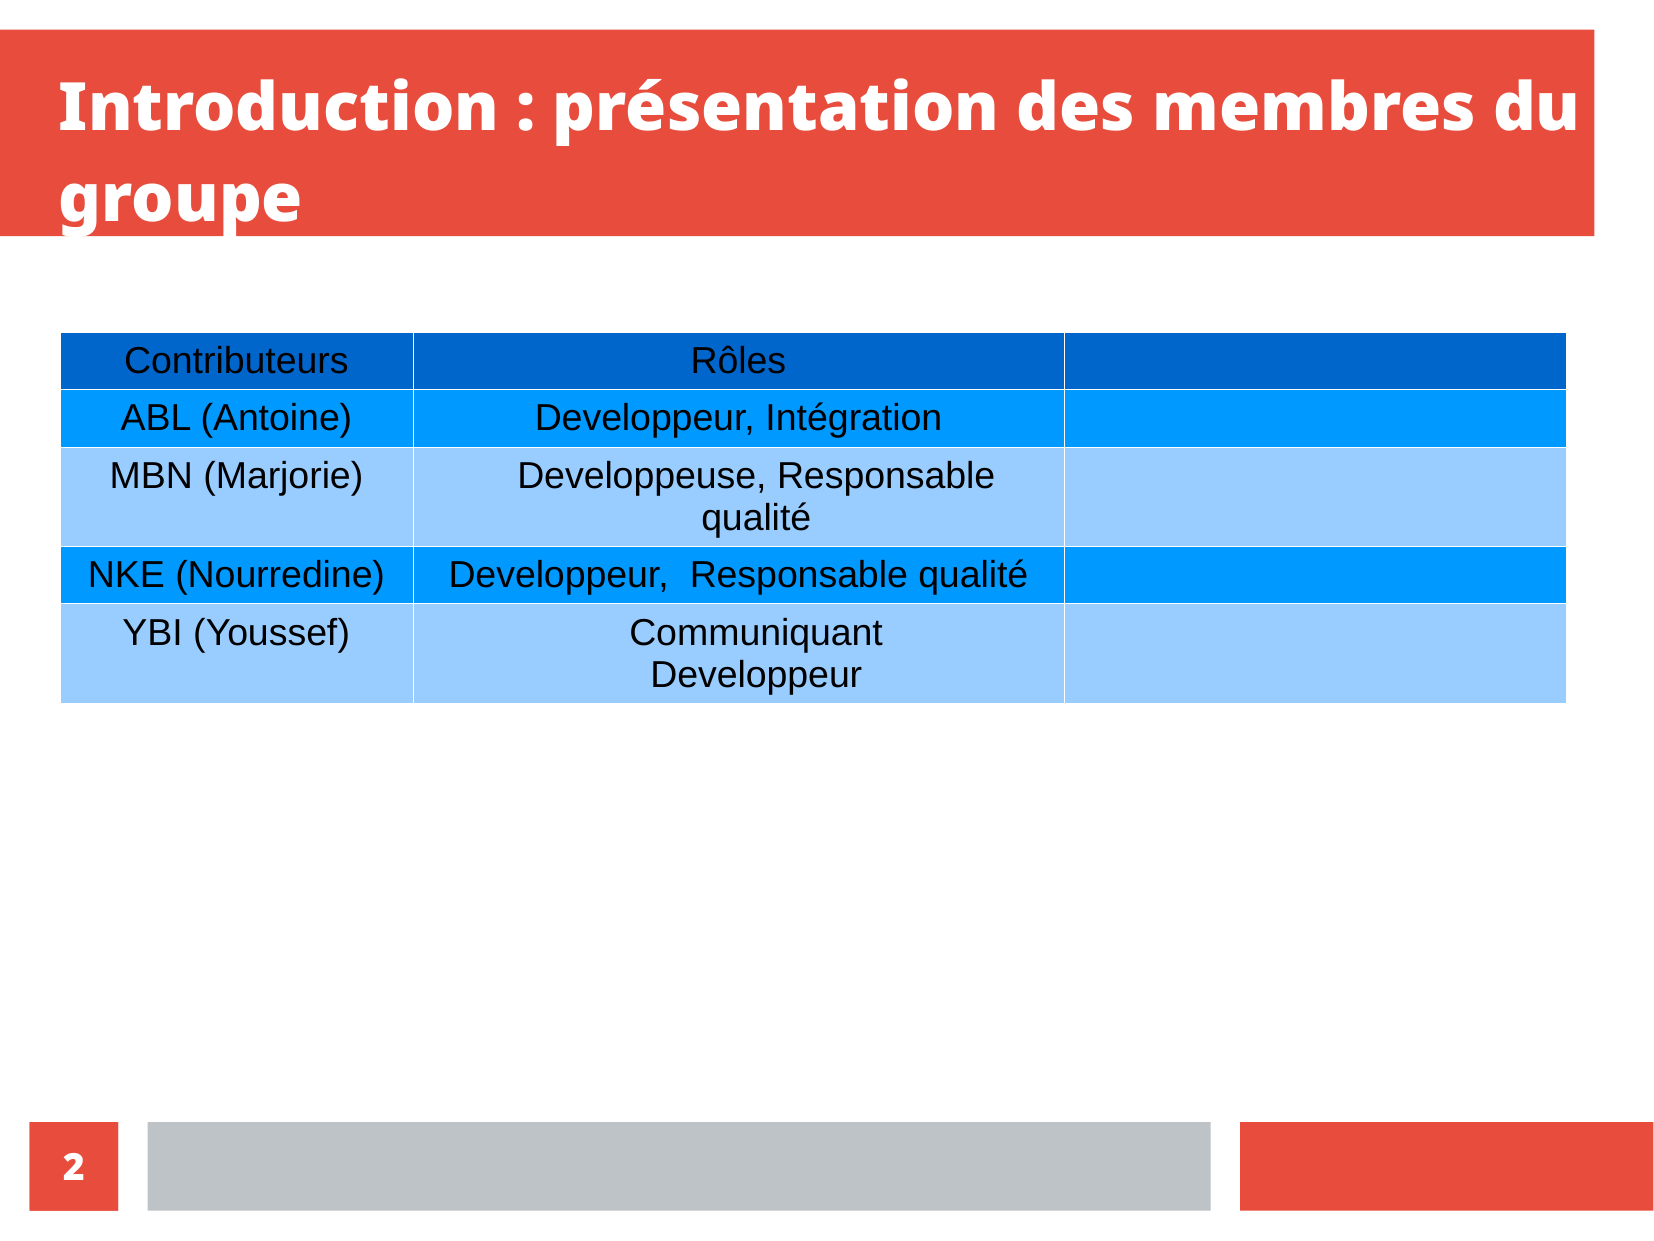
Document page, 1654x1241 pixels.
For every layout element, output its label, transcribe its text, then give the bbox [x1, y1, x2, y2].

table_cell Developpeuse, Responsable qualité [414, 448, 1064, 546]
table_cell Developpeur, Intégration [414, 390, 1064, 447]
table_cell [1065, 604, 1566, 703]
table_cell [1065, 547, 1566, 603]
table_cell Communiquant Developpeur [414, 604, 1064, 703]
title Introduction : présentation des membres du groupe [59, 59, 1595, 207]
table_header Rôles [414, 333, 1064, 389]
table_cell NKE (Nourredine) [61, 547, 413, 603]
table_cell MBN (Marjorie) [61, 448, 413, 546]
table_cell ABL (Antoine) [61, 390, 413, 447]
table_header Contributeurs [61, 333, 413, 389]
table_cell [1065, 390, 1566, 447]
table_cell [1065, 448, 1566, 546]
table_cell YBI (Youssef) [61, 604, 413, 703]
table_header [1065, 333, 1566, 389]
table_cell Developpeur, Responsable qualité [414, 547, 1064, 603]
